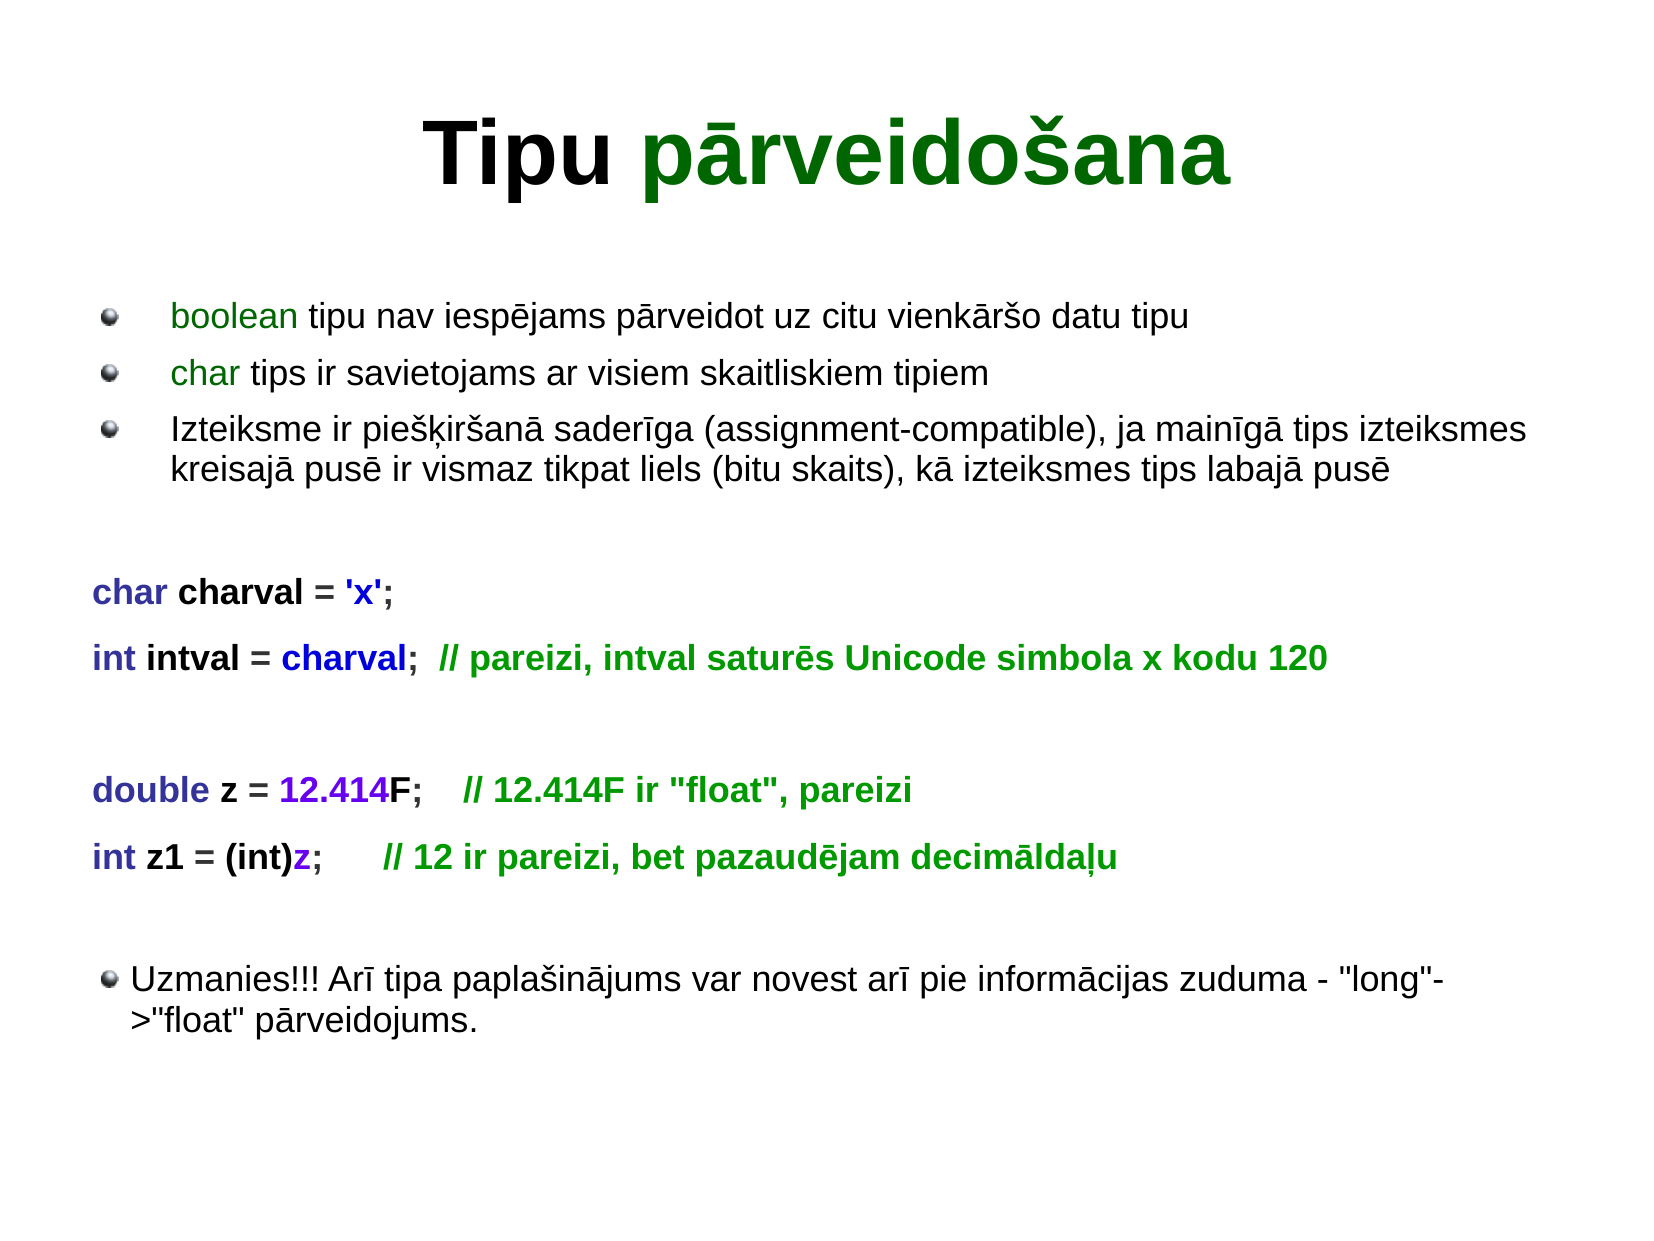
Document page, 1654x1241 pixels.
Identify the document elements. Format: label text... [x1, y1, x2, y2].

list boolean tipu nav iespējams pārveidot uz citu vienkāršo datu tipu char tips ir savietojams ar visiem skaitliskiem tipiem Izteiksme ir piešķiršanā saderīga (assignment-compatible), ja mainīgā tips izteiksmes kreisajā pusē ir vismaz tikpat liels (bitu skaits), kā izteiksmes tips labajā pusē char charval = 'x'; int intval = charval; // pareizi, intval saturēs Unicode simbola x kodu 120 double z = 12.414F; // 12.414F ir "float", pareizi int z1 = (int)z; // 12 ir pareizi, bet pazaudējam decimāldaļu Uzmanies!!! Arī tipa paplašinājums var novest arī pie informācijas zuduma - "long"->"float" pārveidojums. [92, 296, 1548, 1075]
title Tipu pārveidošana [82, 49, 1571, 257]
